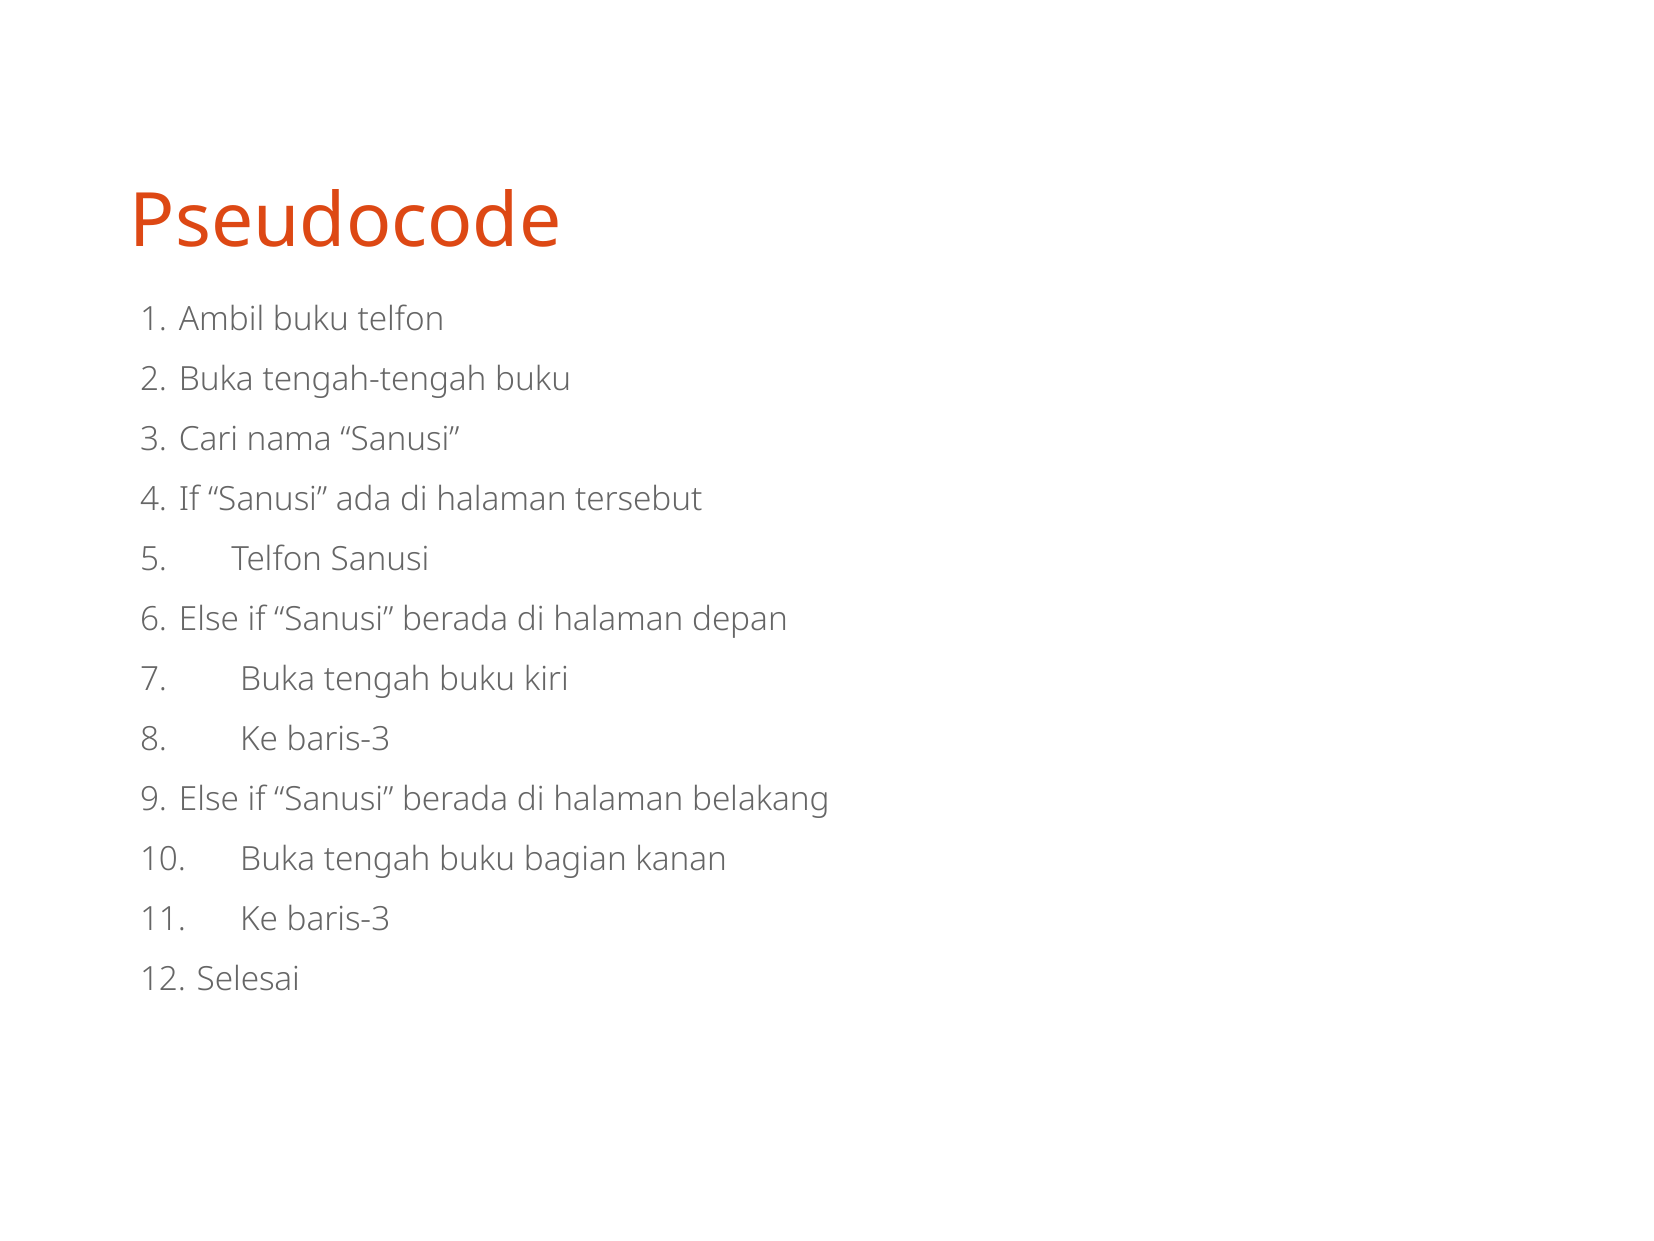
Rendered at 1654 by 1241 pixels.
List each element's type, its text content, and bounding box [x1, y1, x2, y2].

list Ambil buku telfon Buka tengah-tengah buku Cari nama “Sanusi” If “Sanusi” ada di halaman tersebut Telfon Sanusi Else if “Sanusi” berada di halaman depan Buka tengah buku kiri Ke baris-3 Else if “Sanusi” berada di halaman belakang Buka tengah buku bagian kanan Ke baris-3 Selesai [129, 295, 1518, 1010]
title Pseudocode [129, 153, 1518, 281]
